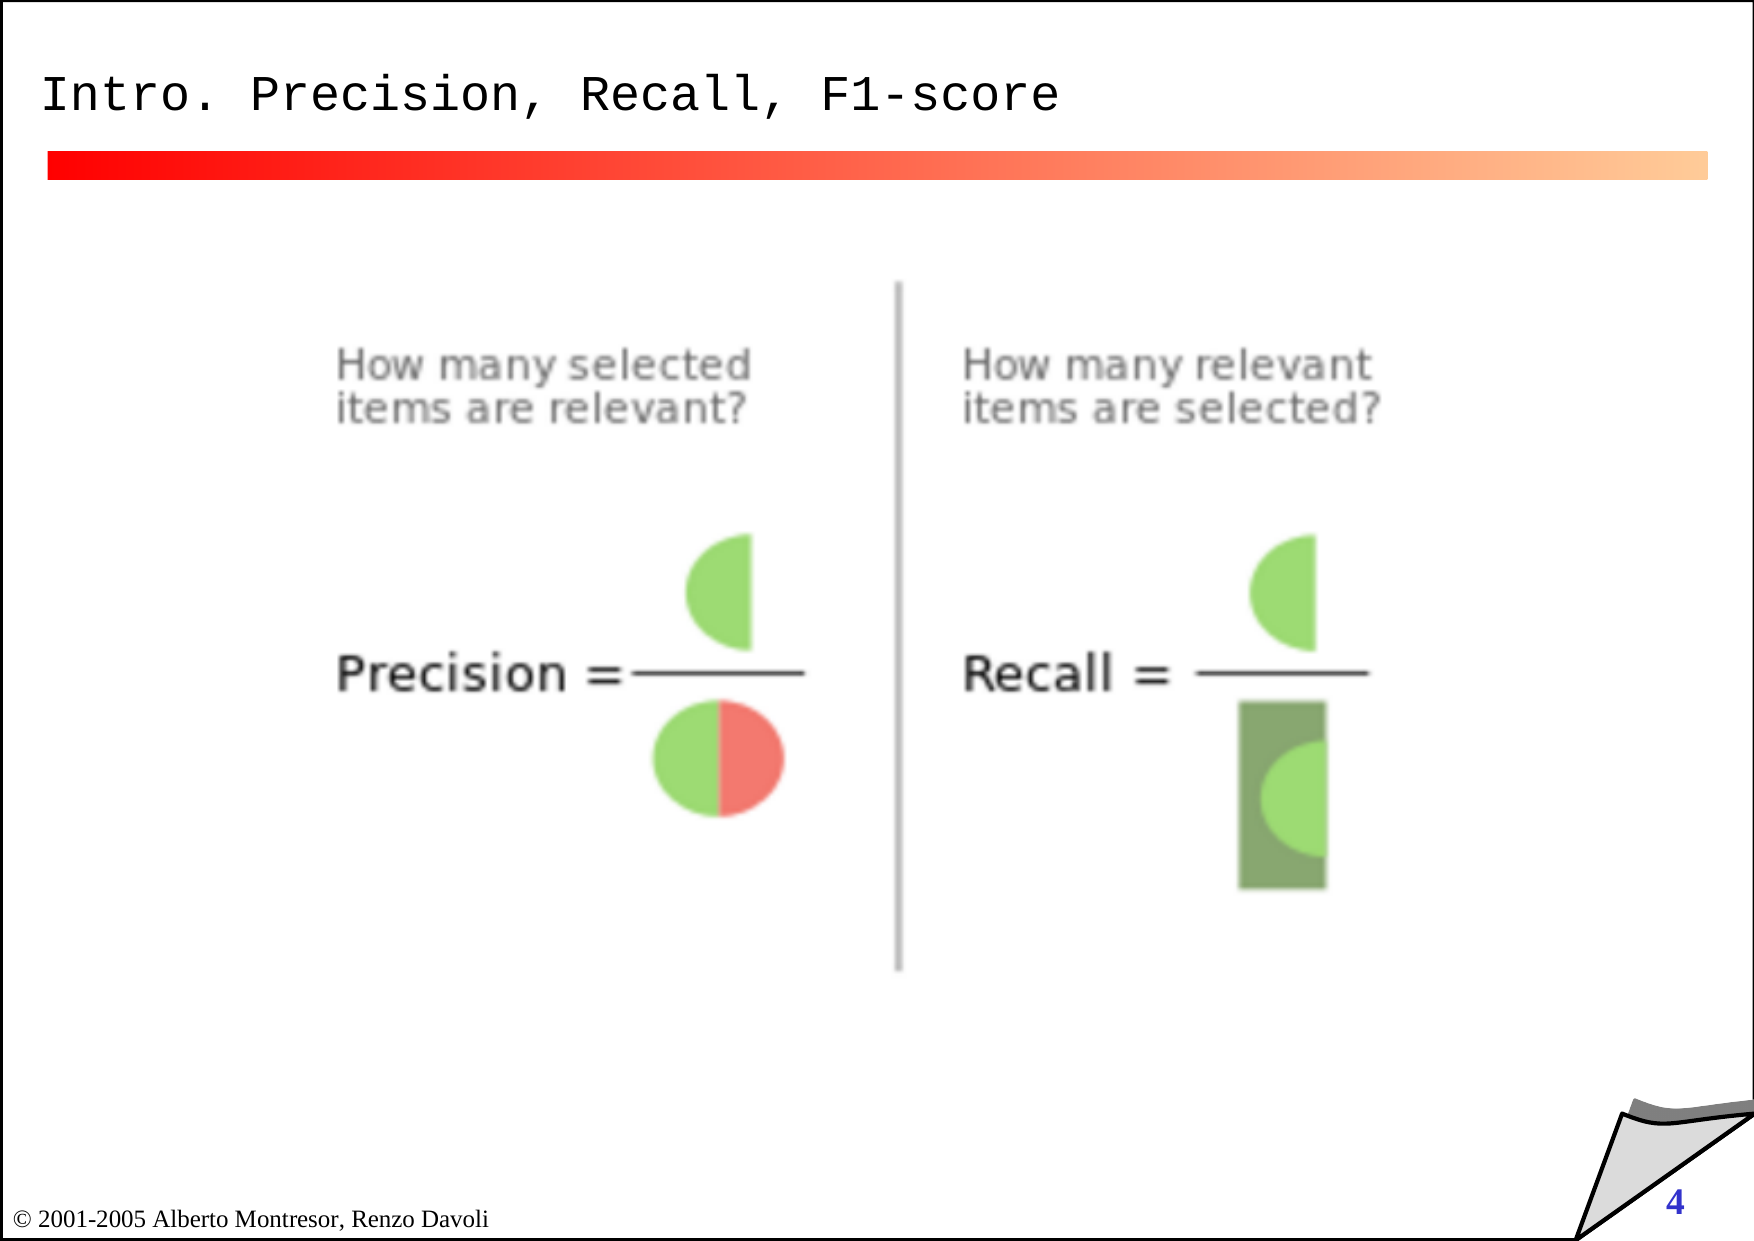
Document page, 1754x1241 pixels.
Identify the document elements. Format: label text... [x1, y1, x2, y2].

title Intro. Precision, Recall, F1-score [40, 49, 1714, 144]
picture [273, 262, 1474, 1046]
